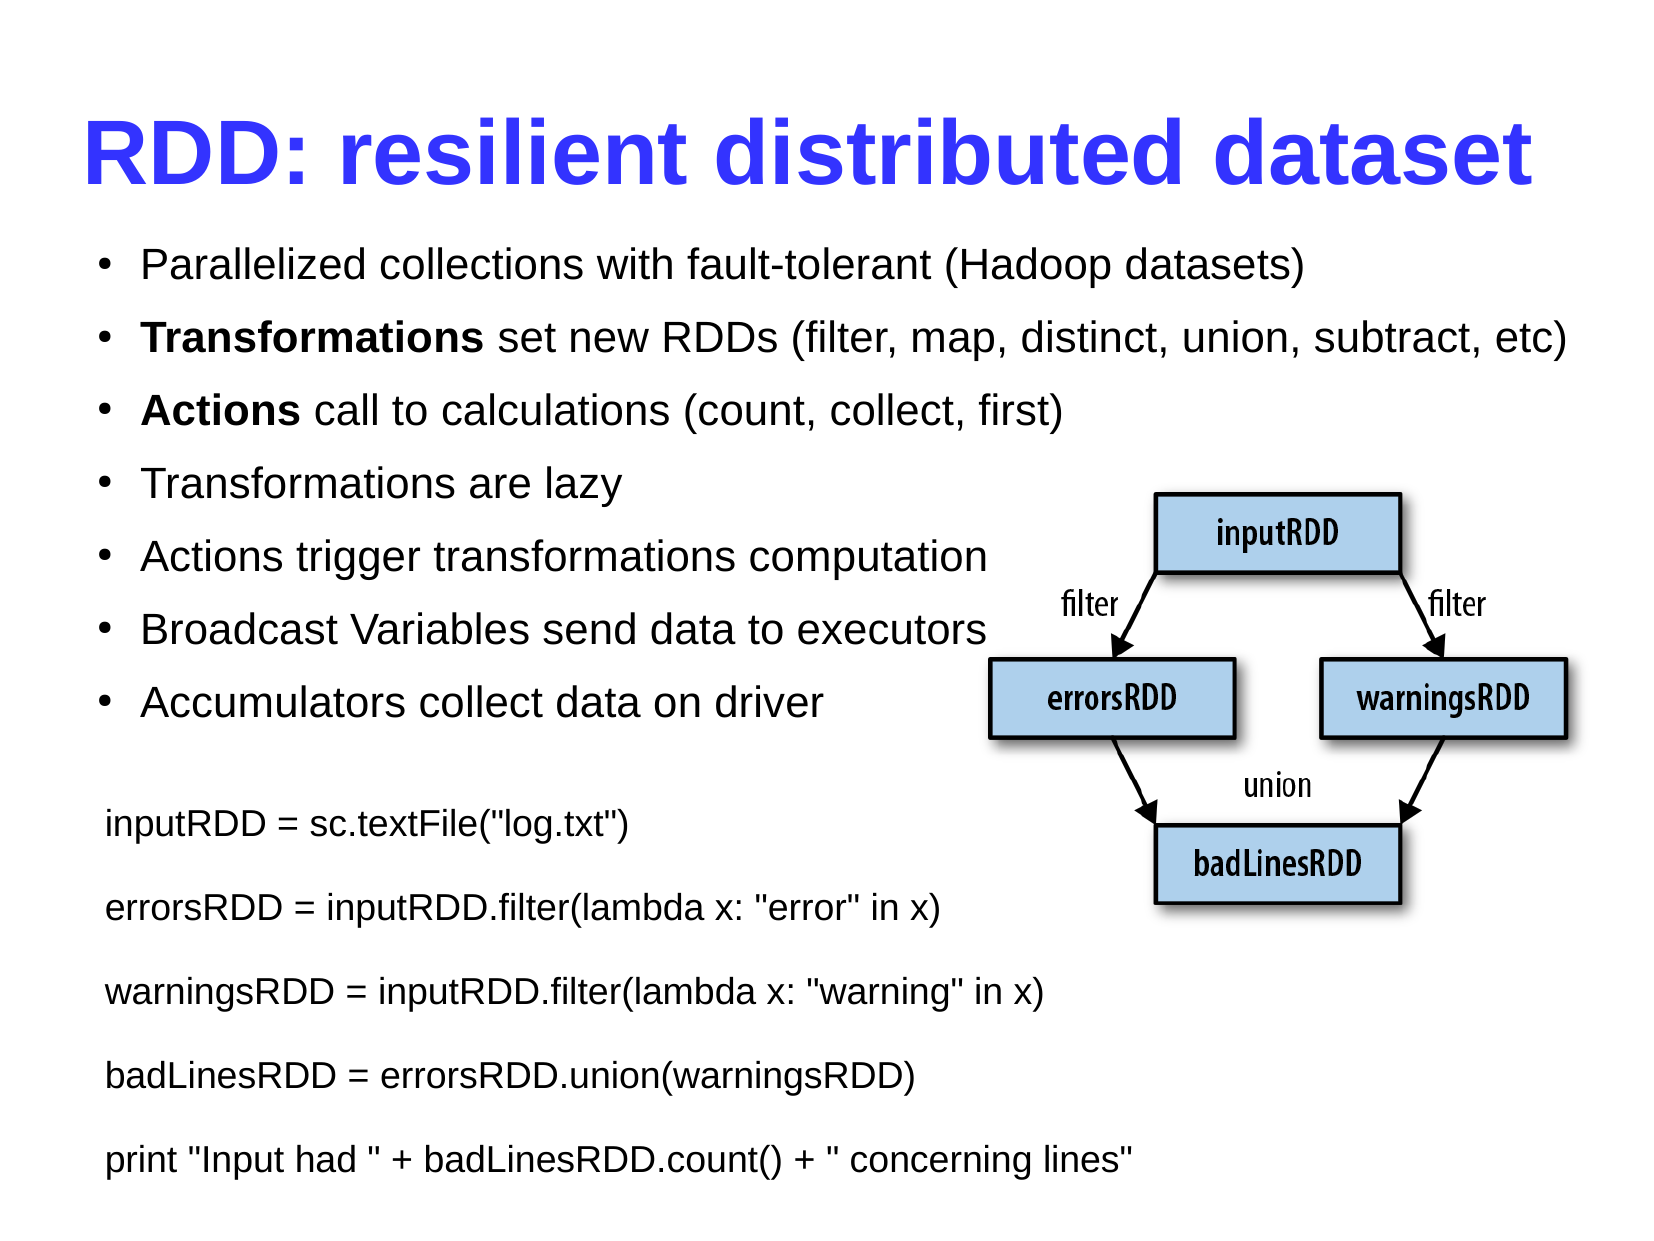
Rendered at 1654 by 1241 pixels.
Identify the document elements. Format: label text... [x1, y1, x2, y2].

text_box inputRDD = sc.textFile("log.txt") errorsRDD = inputRDD.filter(lambda x: "error" in x) warningsRDD = inputRDD.filter(lambda x: "warning" in x) badLinesRDD = errorsRDD.union(warningsRDD) print "Input had " + badLinesRDD.count() + " concerning lines" [90, 795, 1246, 1188]
picture [975, 479, 1593, 931]
list Parallelized collections with fault-tolerant (Hadoop datasets) Transformations set new RDDs (filter, map, distinct, union, subtract, etc) Actions call to calculations (count, collect, first) Transformations are lazy Actions trigger transformations computation Broadcast Variables send data to executors Accumulators collect data on driver [82, 240, 1571, 766]
title RDD: resilient distributed dataset [82, 49, 1571, 240]
